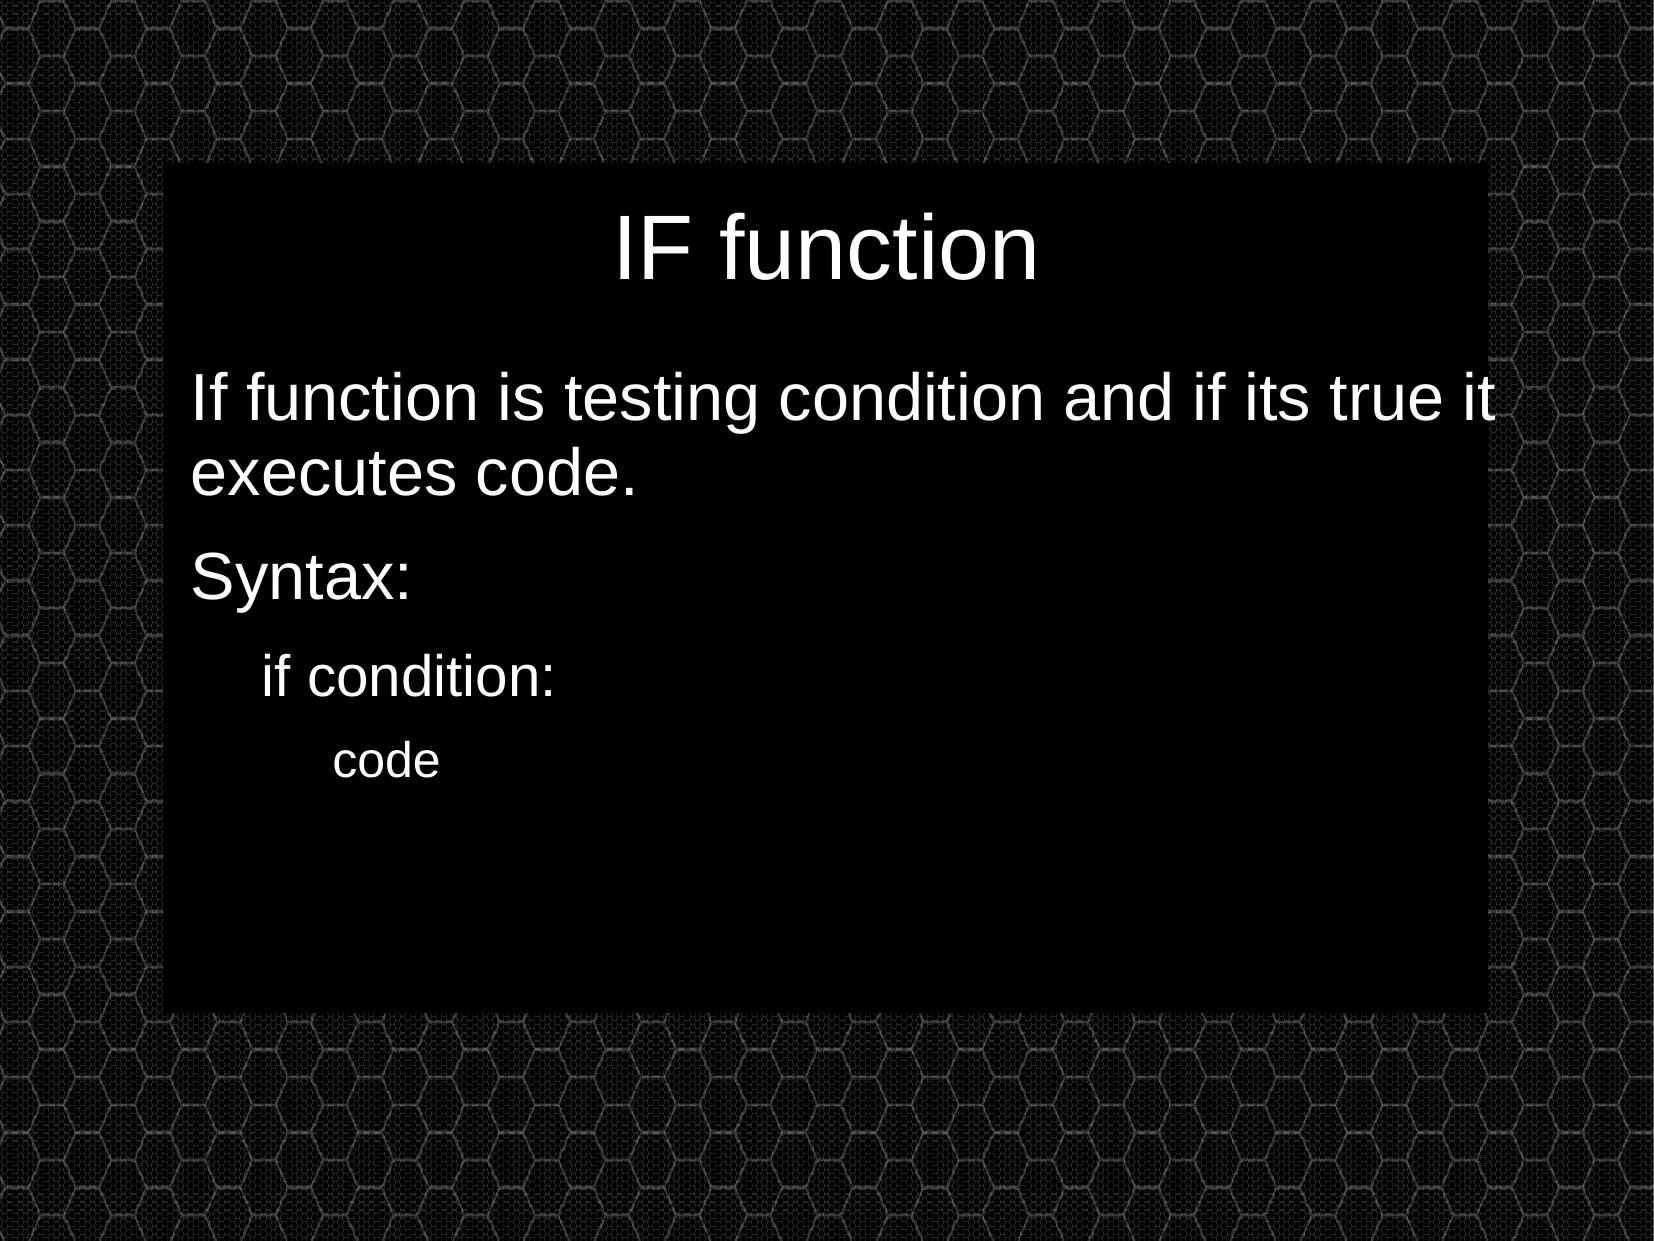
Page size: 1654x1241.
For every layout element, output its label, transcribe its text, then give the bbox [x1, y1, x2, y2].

list If function is testing condition and if its true it executes code. Syntax: if condition: code [120, 360, 1501, 1010]
title IF function [82, 165, 1571, 331]
picture [0, 0, 1654, 1241]
